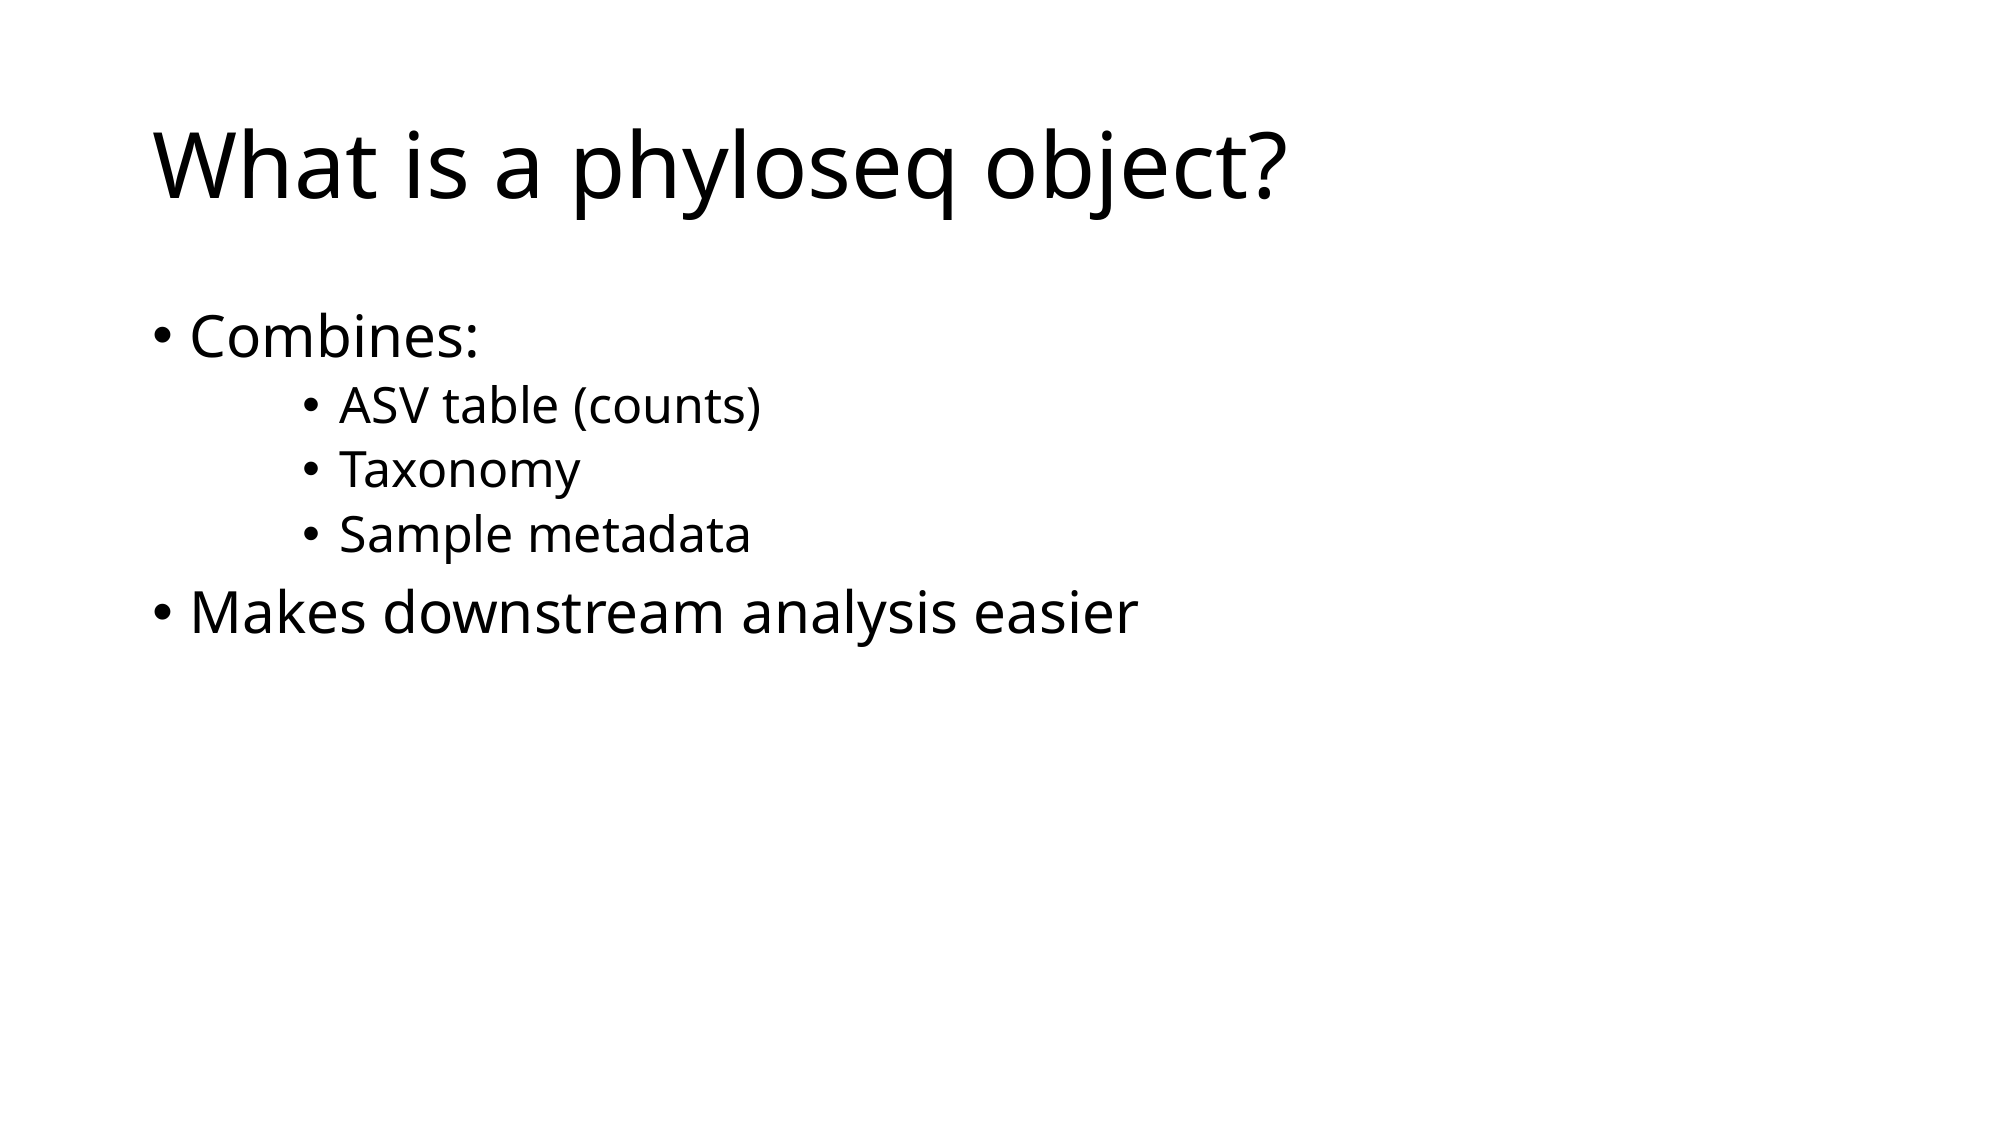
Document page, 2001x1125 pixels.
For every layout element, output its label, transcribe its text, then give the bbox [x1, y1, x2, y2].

title What is a phyloseq object? [137, 59, 1863, 278]
list Combines: ASV table (counts) Taxonomy Sample metadata Makes downstream analysis easier [137, 299, 1863, 1014]
